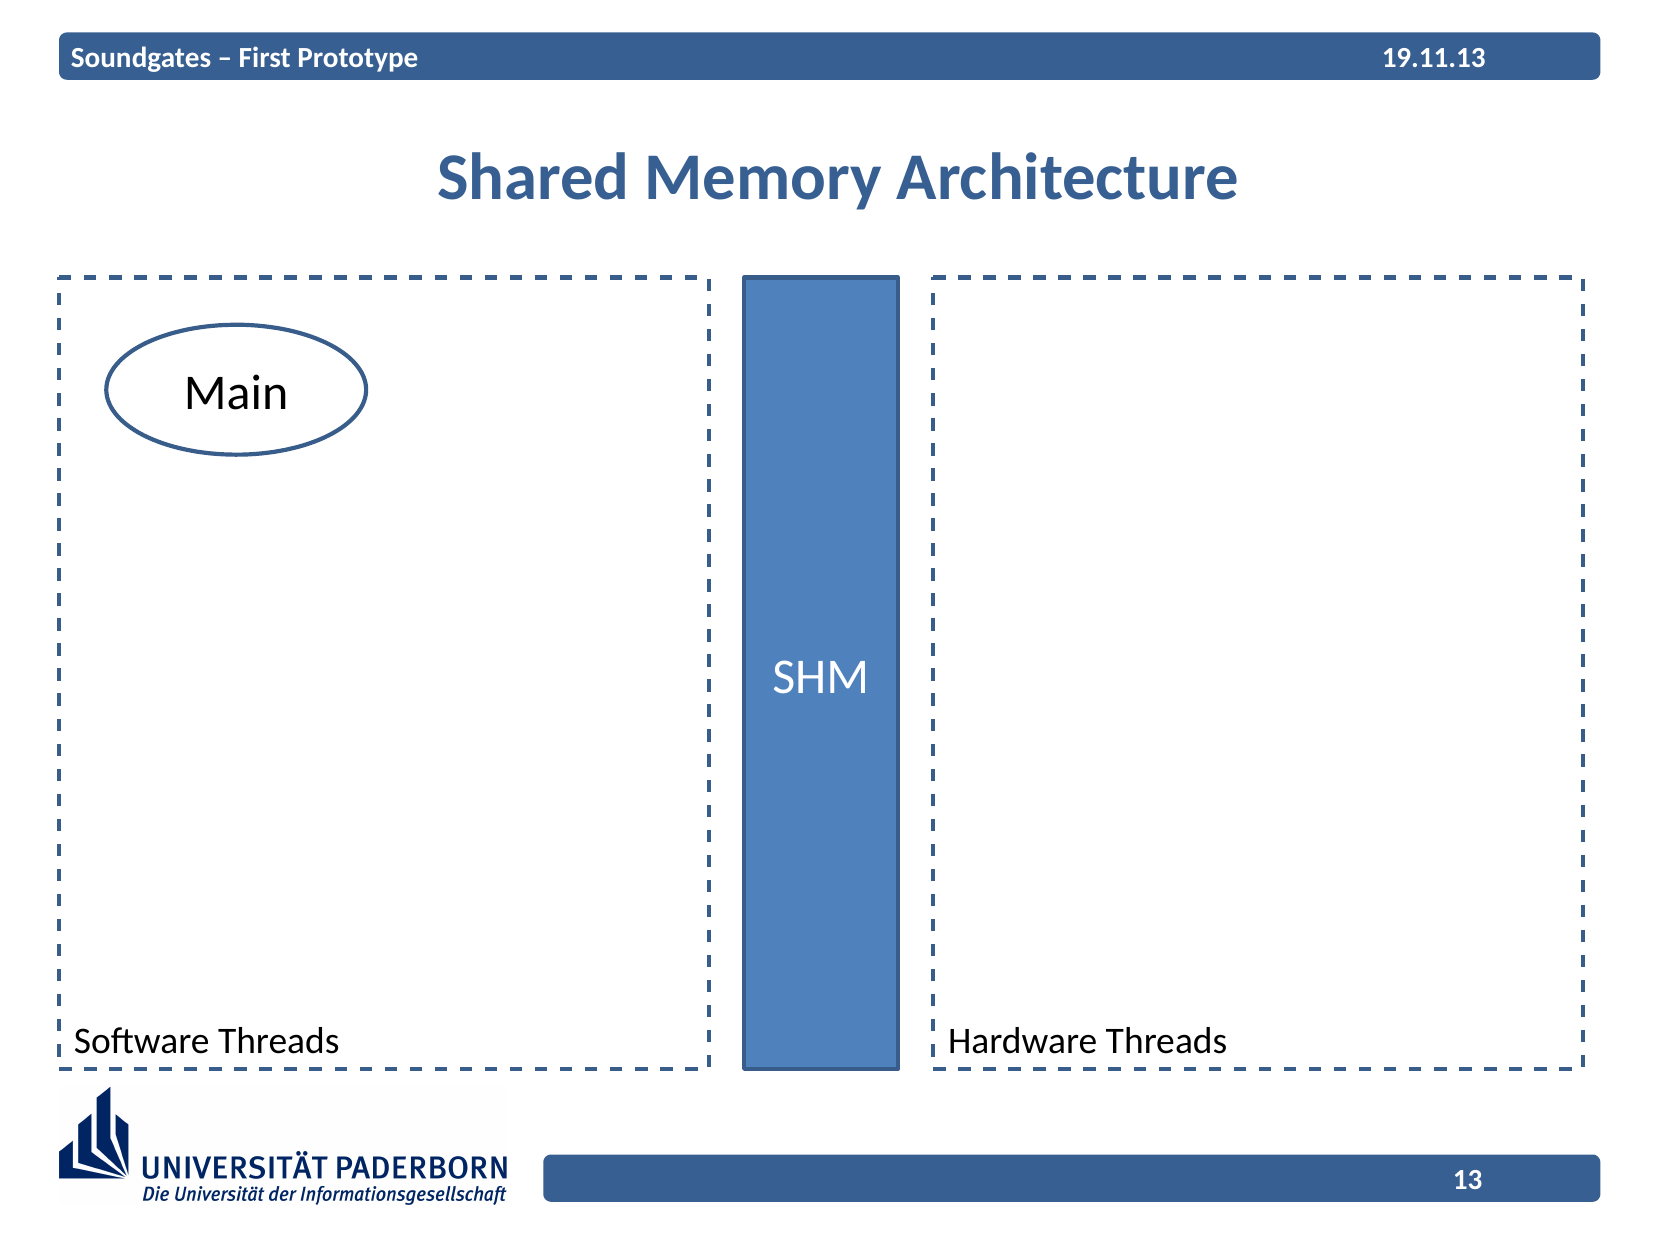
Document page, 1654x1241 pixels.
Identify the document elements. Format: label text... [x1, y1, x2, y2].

text_box <number> [1452, 1154, 1583, 1202]
text_box 19.11.13 [1381, 32, 1583, 80]
text_box Hardware Threads [933, 277, 1583, 1069]
text_box SHM [744, 277, 898, 1069]
text_box Software Threads [59, 277, 709, 1069]
text_box Soundgates – First Prototype [70, 32, 1359, 80]
picture [59, 1086, 507, 1205]
title Shared Memory Architecture [82, 121, 1595, 225]
text_box Main [106, 324, 367, 455]
